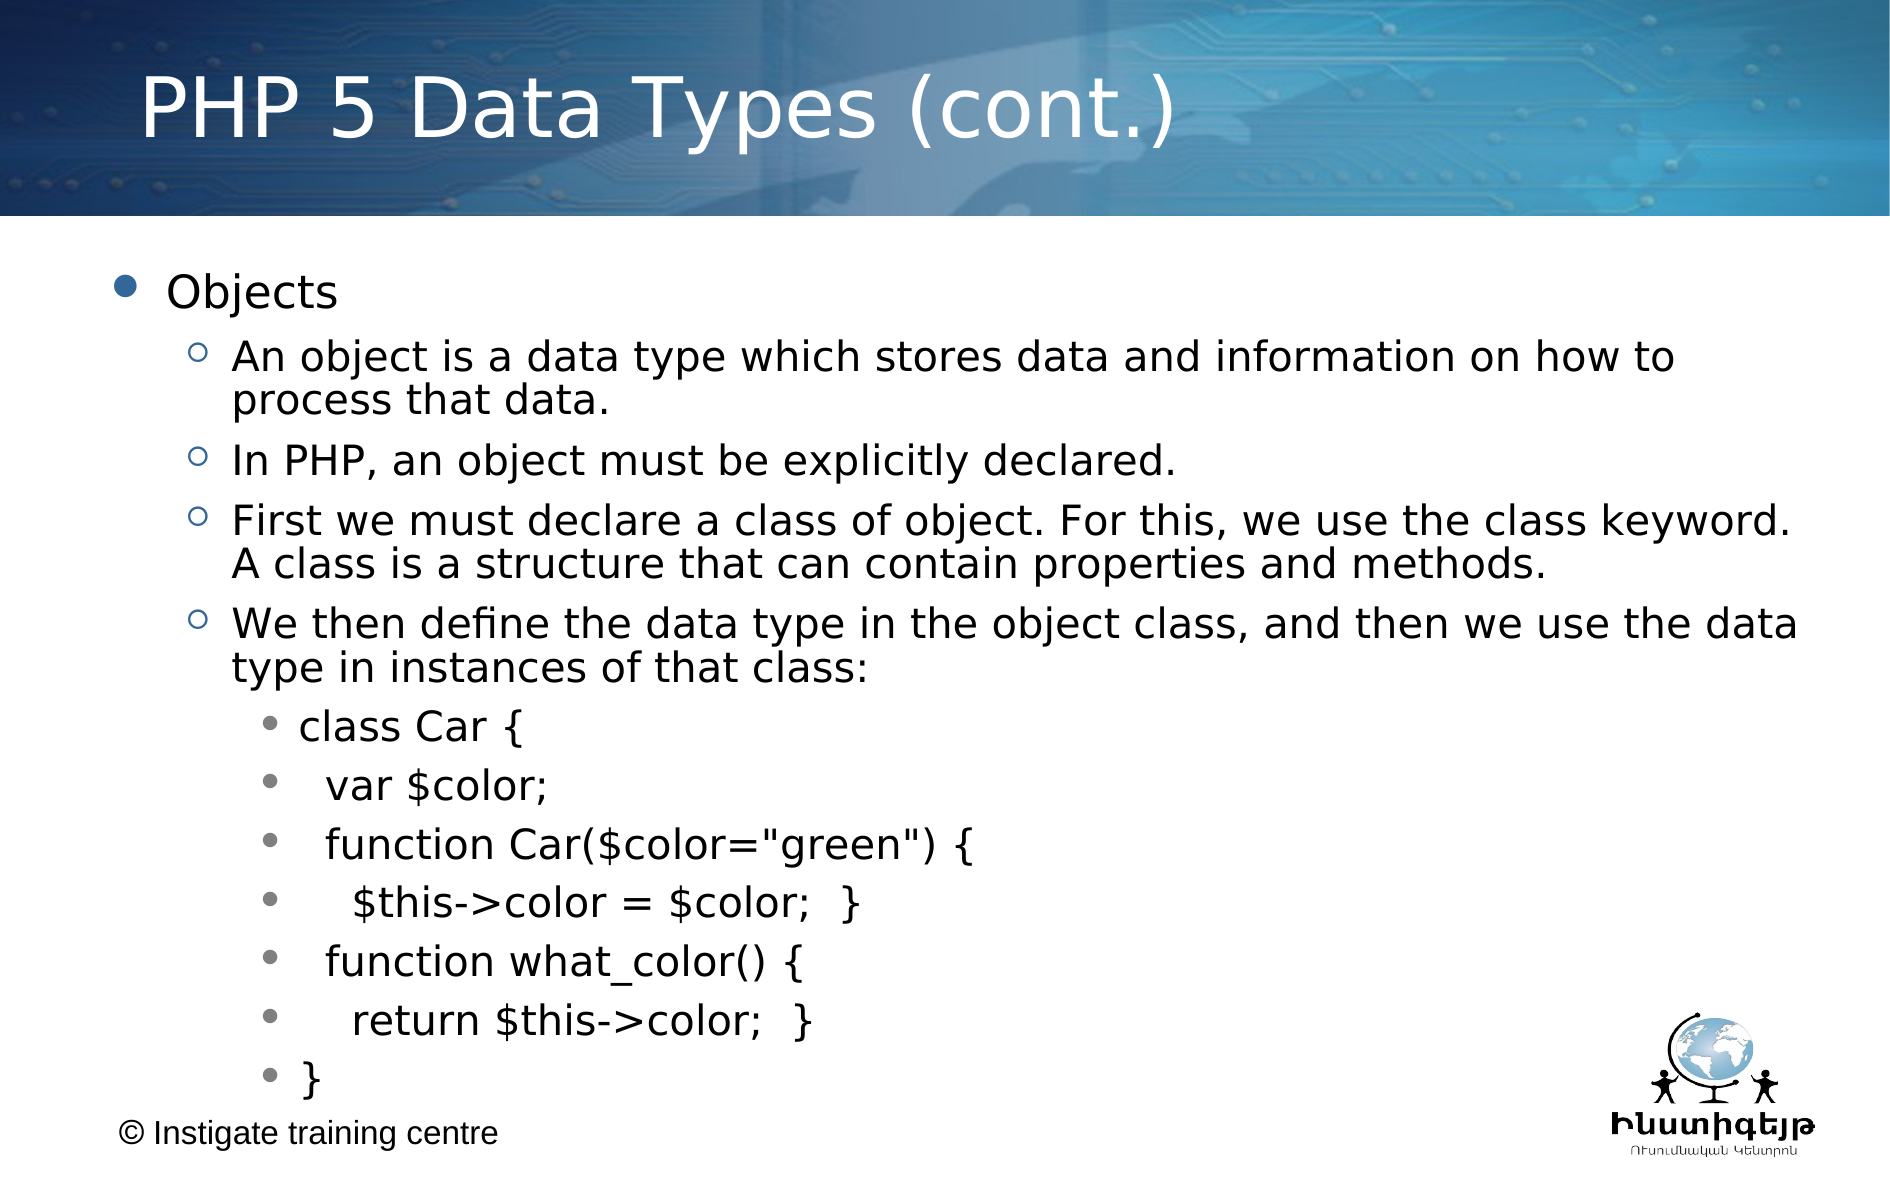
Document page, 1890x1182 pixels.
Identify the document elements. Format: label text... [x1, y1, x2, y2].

picture [0, 0, 1890, 216]
text_box PHP 5 Data Types (cont.) [138, 82, 1801, 94]
picture [1612, 1012, 1815, 1157]
list Objects An object is a data type which stores data and information on how to process that data. In PHP, an object must be explicitly declared. First we must declare a class of object. For this, we use the class keyword. A class is a structure that can contain properties and methods. We then define the data type in the object class, and then we use the data type in instances of that class: class Car { var $color; function Car($color="green") { $this->color = $color; } function what_color() { return $this->color; } } [110, 270, 1801, 298]
